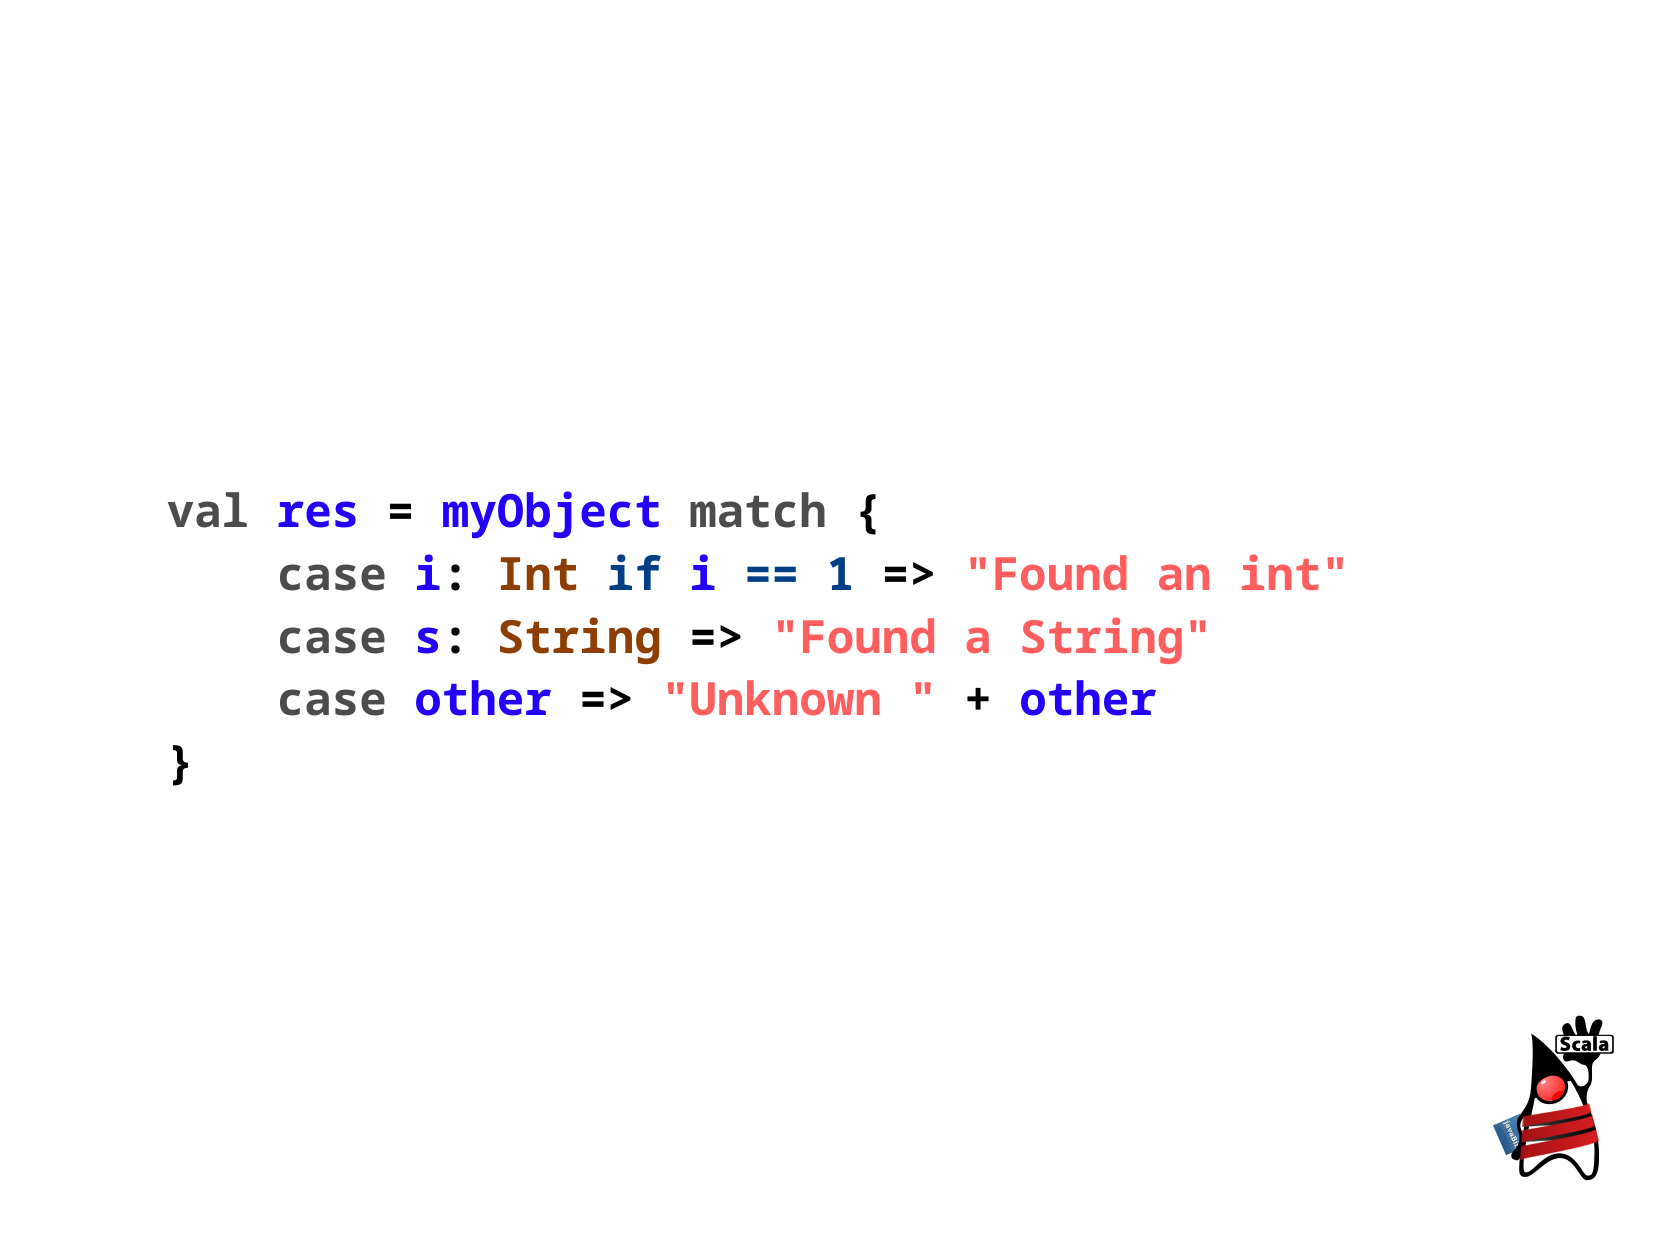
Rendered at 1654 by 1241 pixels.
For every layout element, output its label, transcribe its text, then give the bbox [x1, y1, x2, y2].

text_box val res = myObject match { case i: Int if i == 1 => "Found an int" case s: String => "Found a String" case other => "Unknown " + other } [152, 471, 1619, 746]
picture [1462, 969, 1654, 1241]
